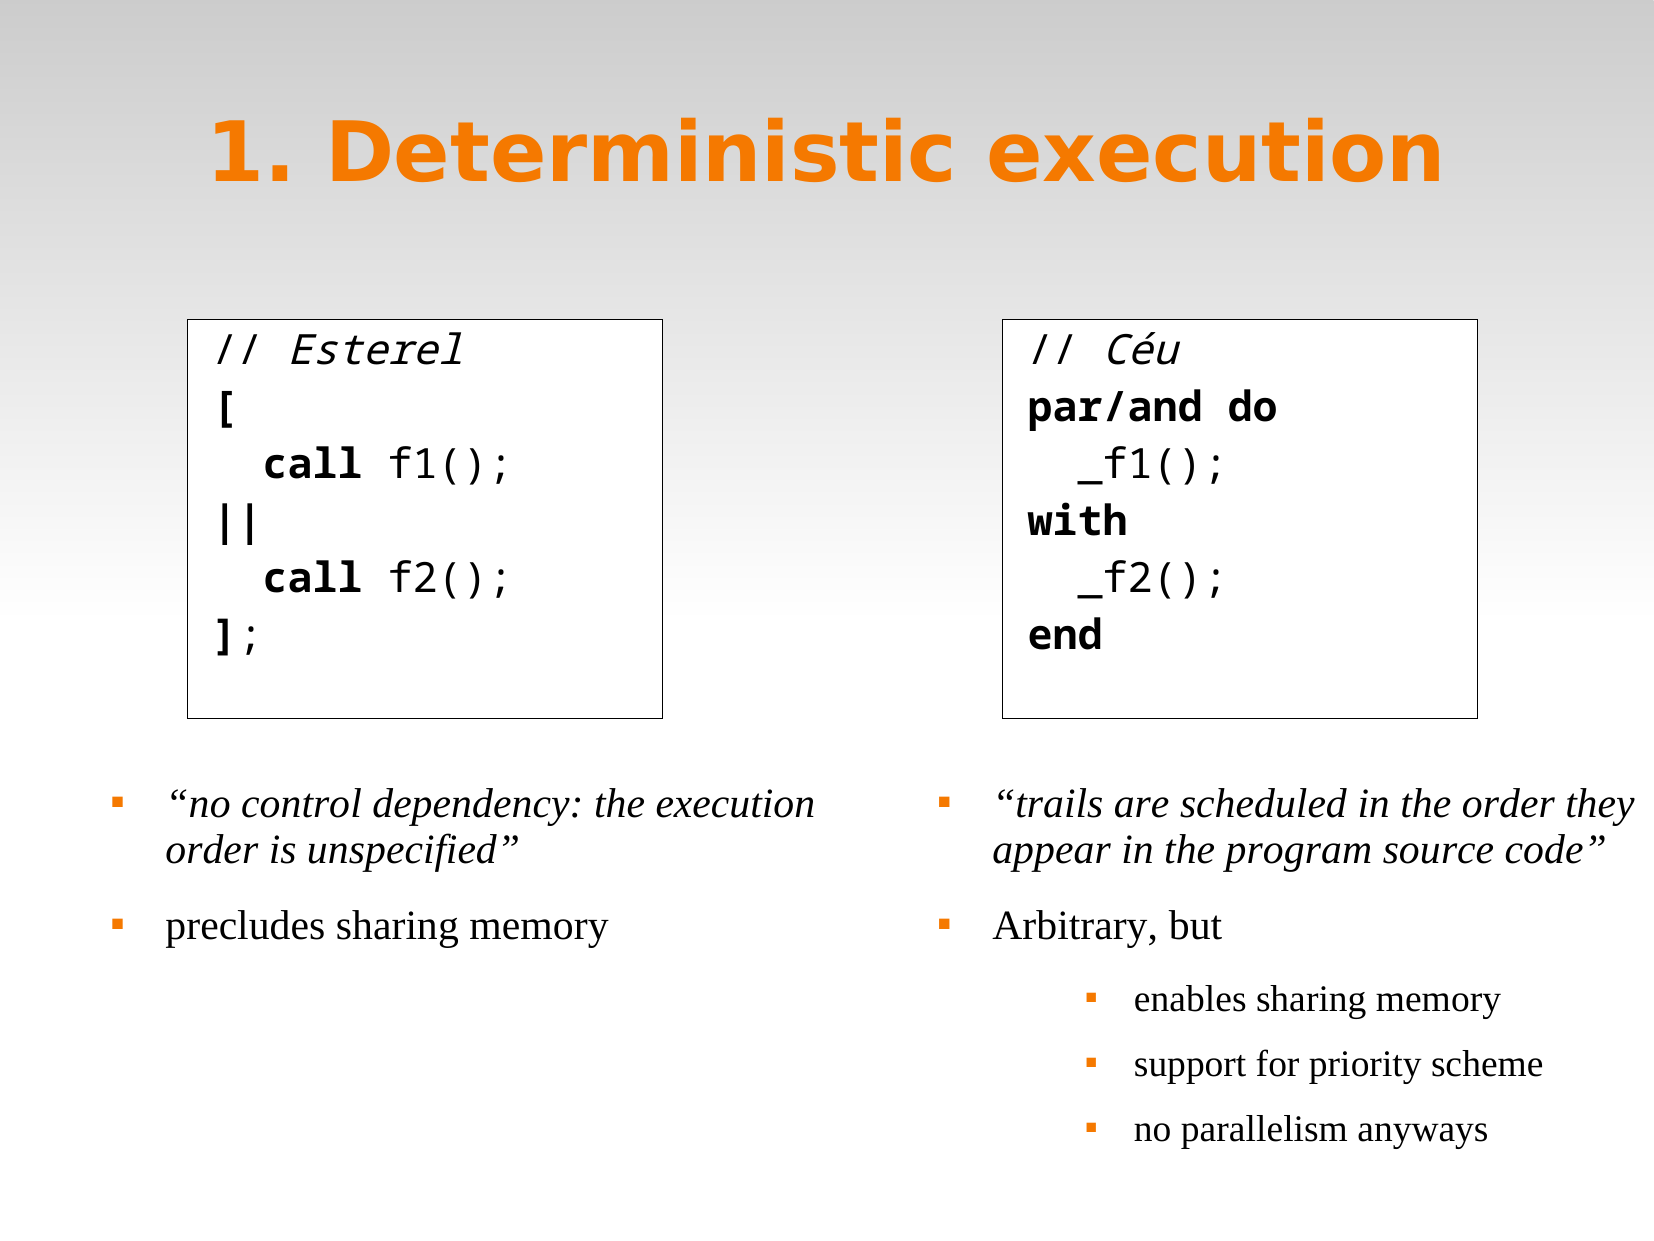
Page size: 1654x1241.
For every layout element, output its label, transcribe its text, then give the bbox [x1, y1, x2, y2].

title 1. Deterministic execution [82, 49, 1571, 257]
text_box // Esterel [ call f1(); || call f2(); ]; [187, 325, 663, 713]
text_box // Céu par/and do _f1(); with _f2(); end [1002, 325, 1478, 713]
list “trails are scheduled in the order they appear in the program source code” Arbitrary, but enables sharing memory support for priority scheme no parallelism anyways [850, 780, 1654, 1174]
list “no control dependency: the execution order is unspecified” precludes sharing memory [23, 780, 841, 961]
